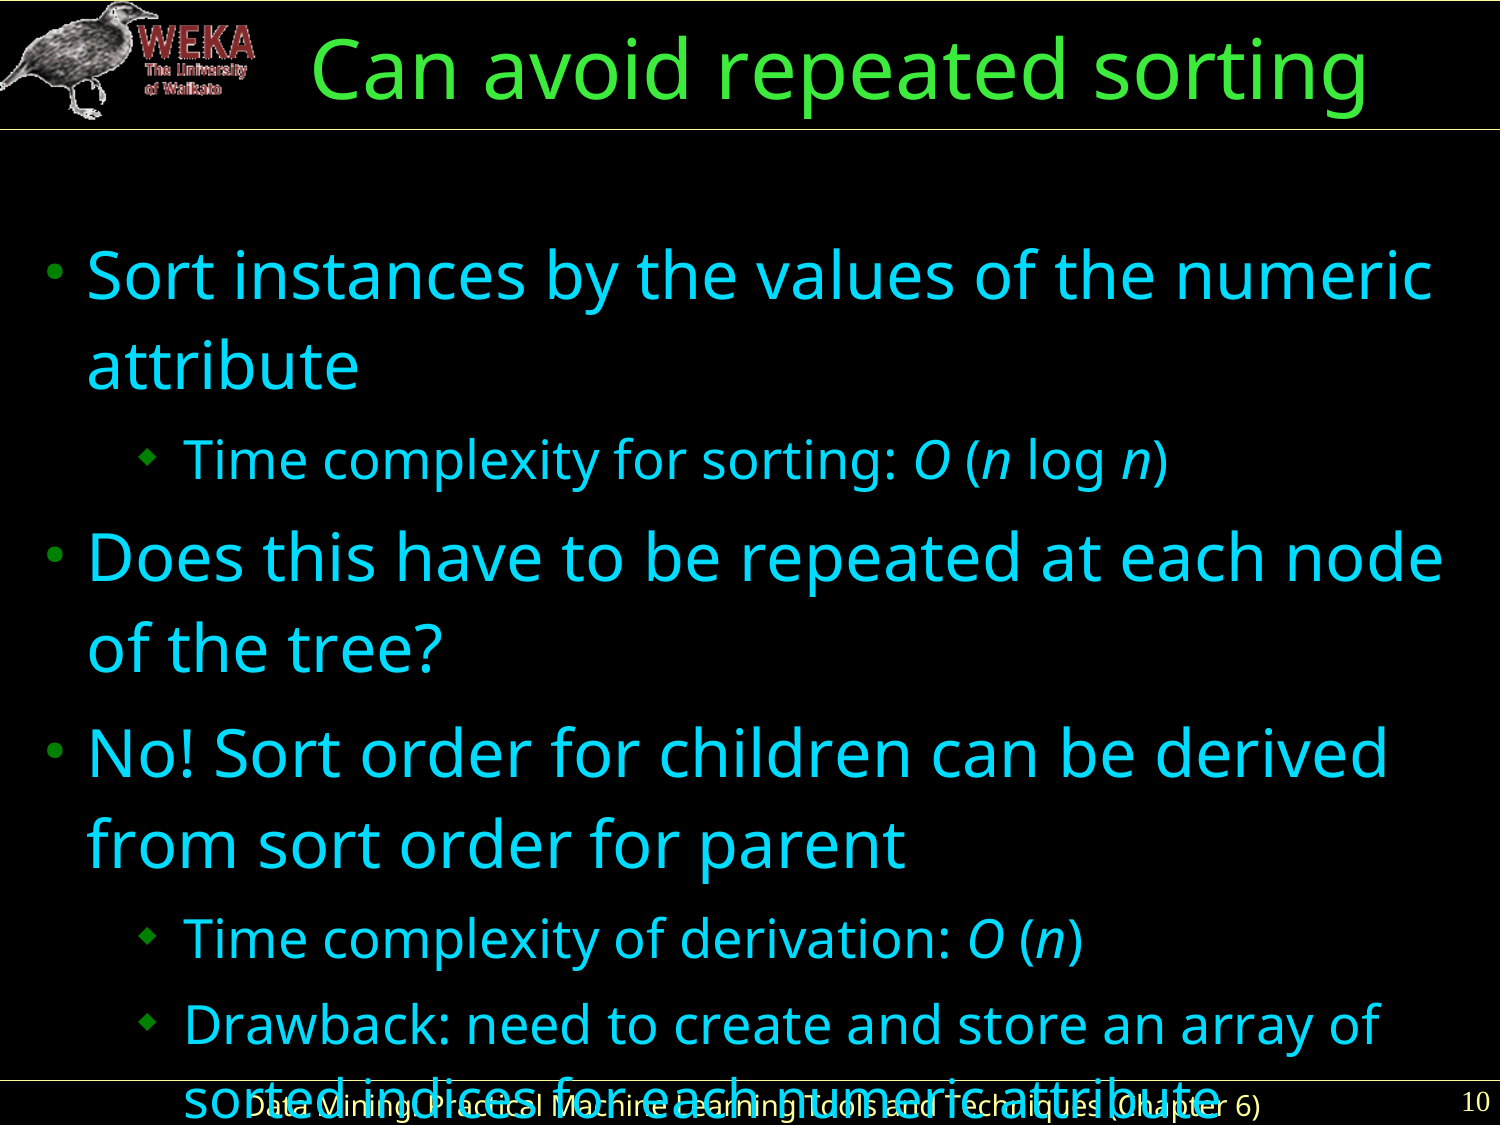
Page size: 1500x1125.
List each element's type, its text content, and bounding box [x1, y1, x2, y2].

picture [0, 1, 266, 129]
list Sort instances by the values of the numeric attribute Time complexity for sorting: O (n log n) Does this have to be repeated at each node of the tree? No! Sort order for children can be derived from sort order for parent Time complexity of derivation: O (n) Drawback: need to create and store an array of sorted indices for each numeric attribute [29, 220, 1500, 917]
title Can avoid repeated sorting [295, 0, 1500, 148]
